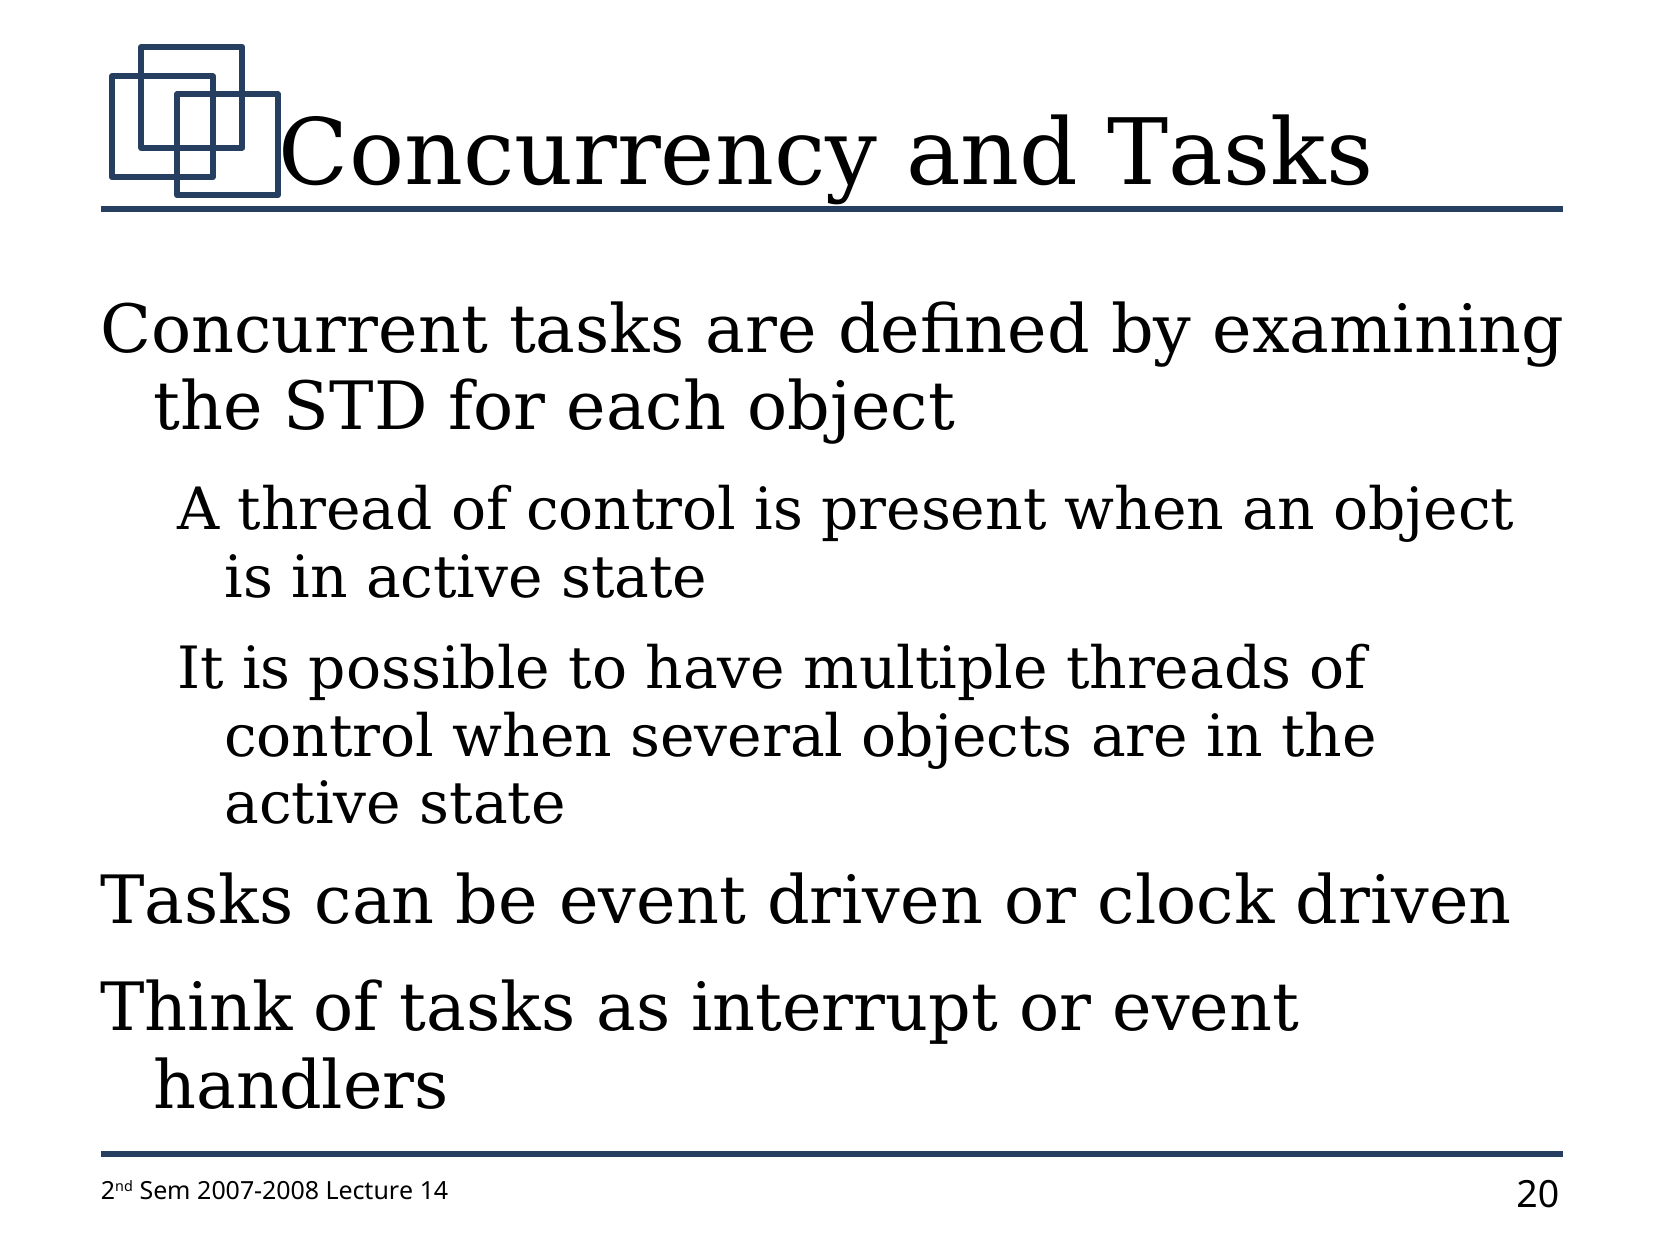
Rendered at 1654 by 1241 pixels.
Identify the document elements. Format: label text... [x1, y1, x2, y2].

title Concurrency and Tasks [82, 49, 1571, 257]
list Concurrent tasks are defined by examining the STD for each object A thread of control is present when an object is in active state It is possible to have multiple threads of control when several objects are in the active state Tasks can be event driven or clock driven Think of tasks as interrupt or event handlers [82, 290, 1571, 1125]
